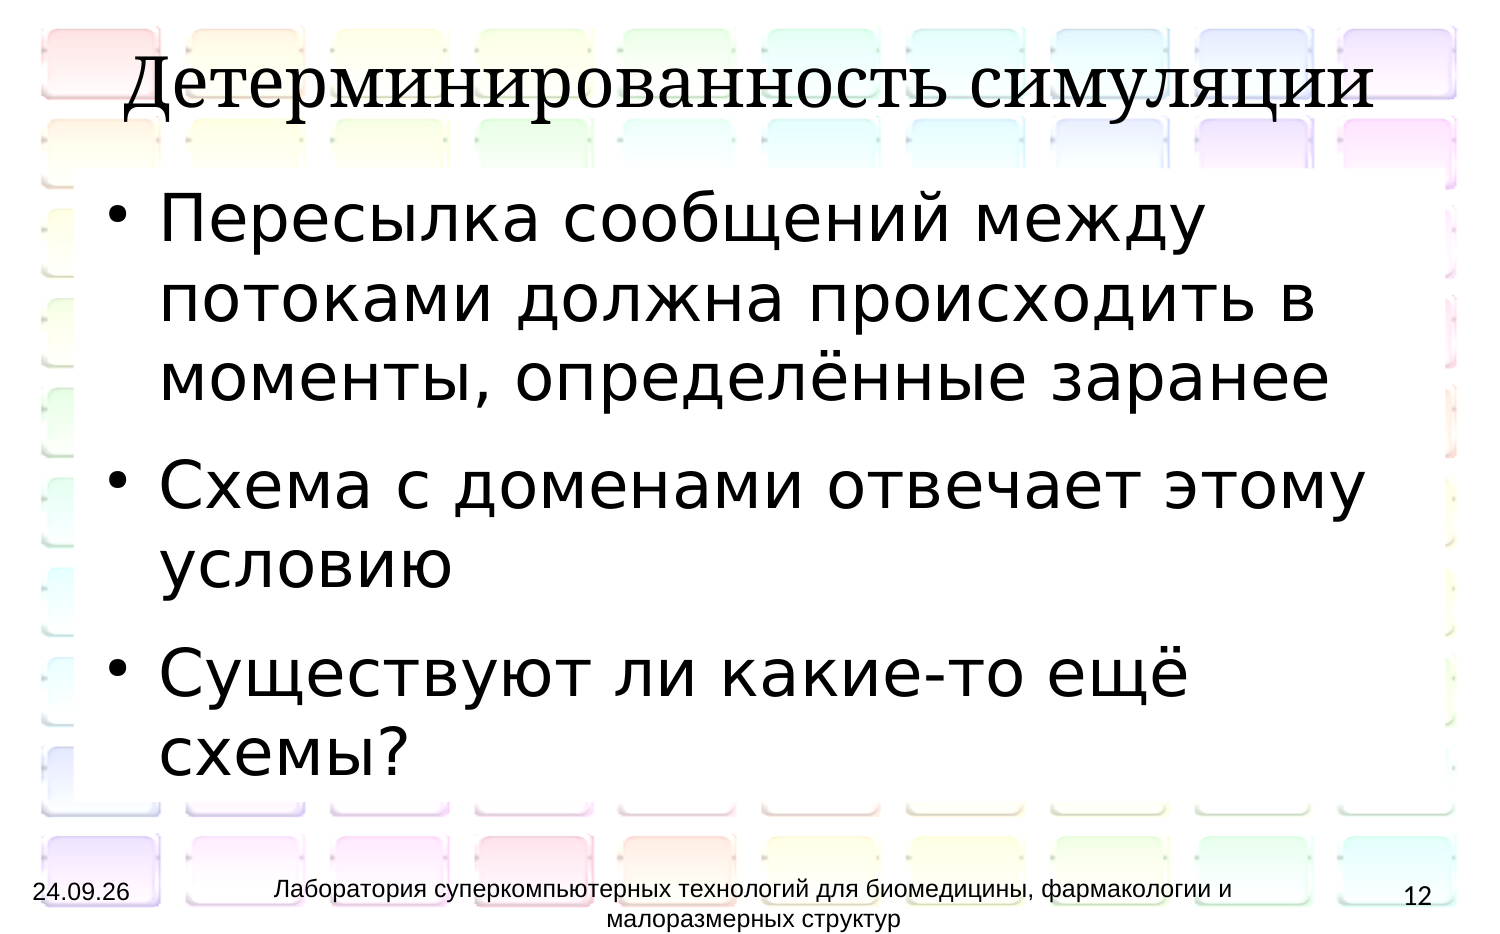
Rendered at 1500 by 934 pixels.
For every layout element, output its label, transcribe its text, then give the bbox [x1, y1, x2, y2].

text_box 12.11.12 [17, 868, 184, 918]
title Детерминированность симуляции [75, 1, 1426, 158]
text_box <number> [1387, 868, 1473, 918]
list Пересылка сообщений между потоками должна происходить в моменты, определённые заранее Схема с доменами отвечает этому условию Существуют ли какие-то ещё схемы? [73, 168, 1446, 802]
picture [0, 0, 1500, 934]
text_box Лаборатория суперкомпьютерных технологий для биомедицины, фармакологии и малоразмерных структур [171, 864, 1338, 915]
